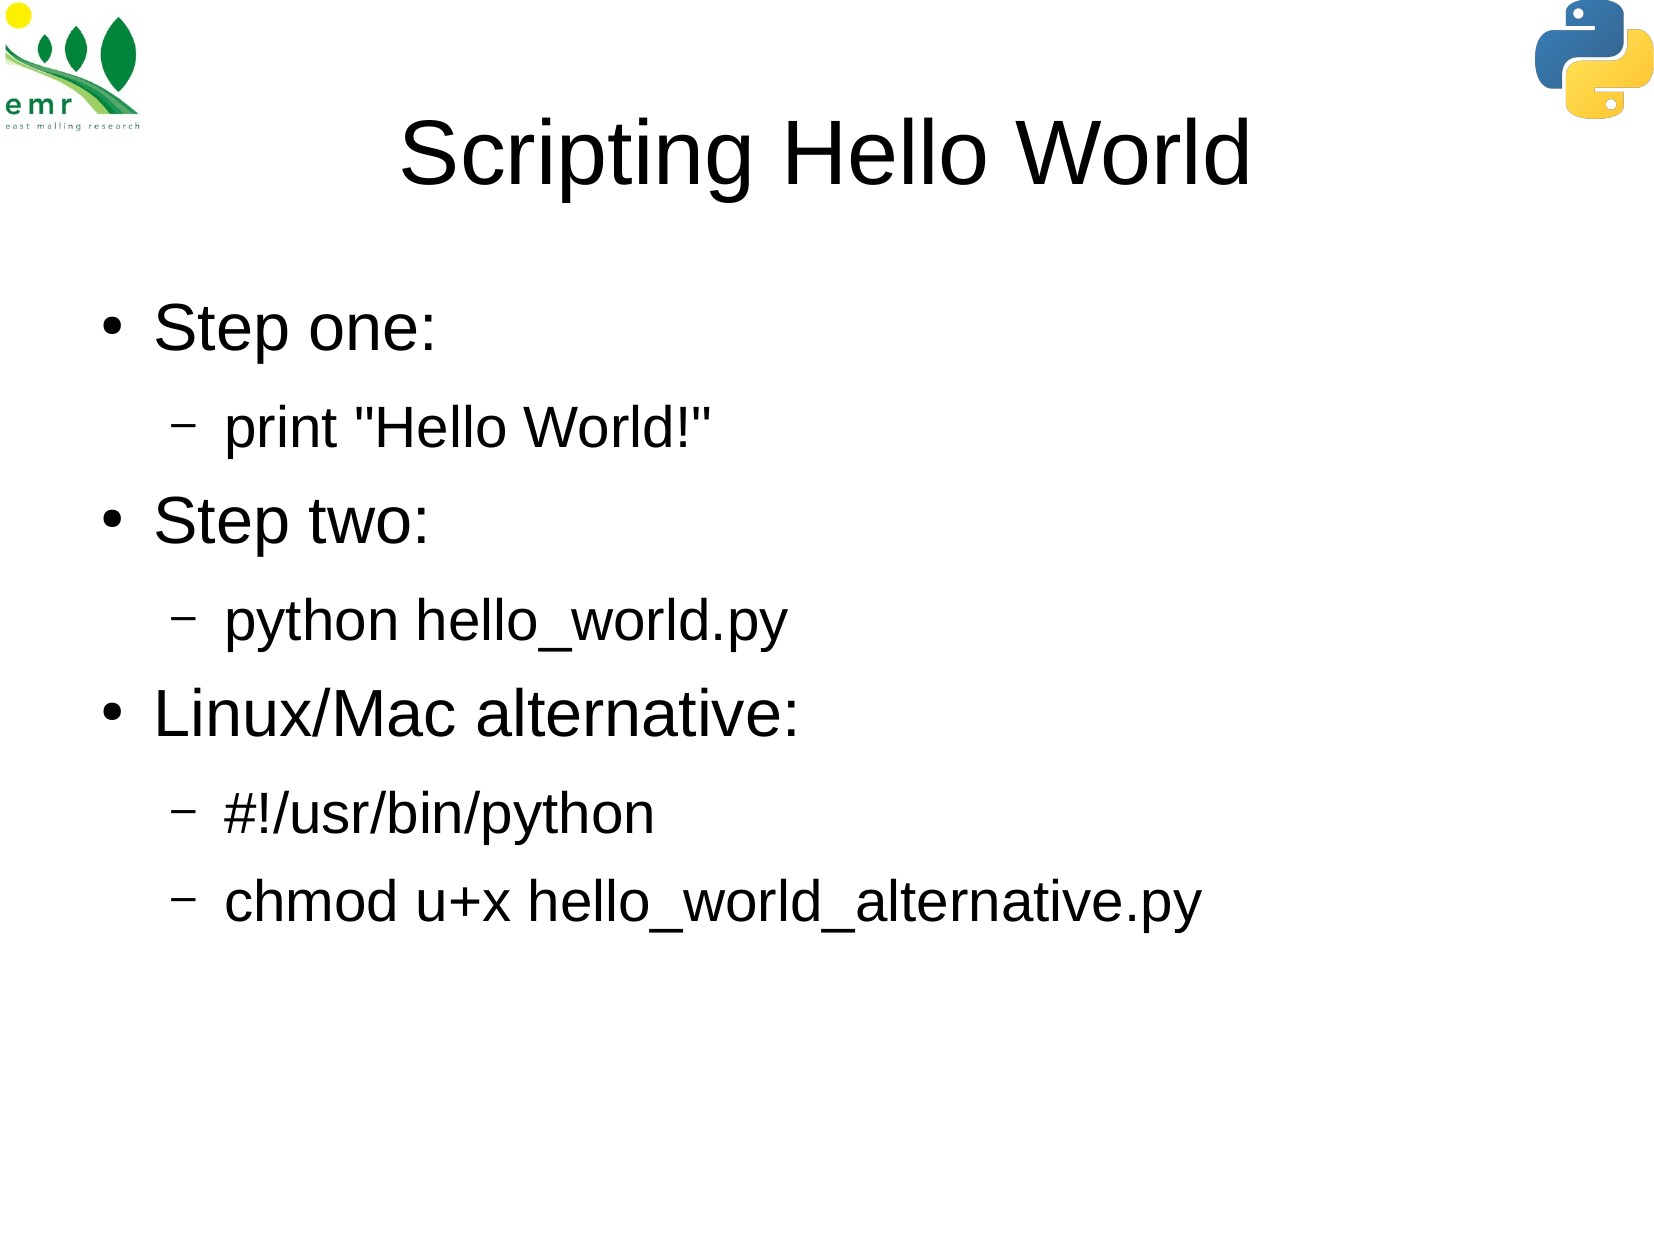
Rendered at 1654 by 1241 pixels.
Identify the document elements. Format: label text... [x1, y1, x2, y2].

picture [1535, 0, 1654, 119]
picture [0, 0, 142, 133]
list Step one: print "Hello World!" Step two: python hello_world.py Linux/Mac alternative: #!/usr/bin/python chmod u+x hello_world_alternative.py [82, 290, 1571, 1010]
title Scripting Hello World [82, 49, 1571, 257]
